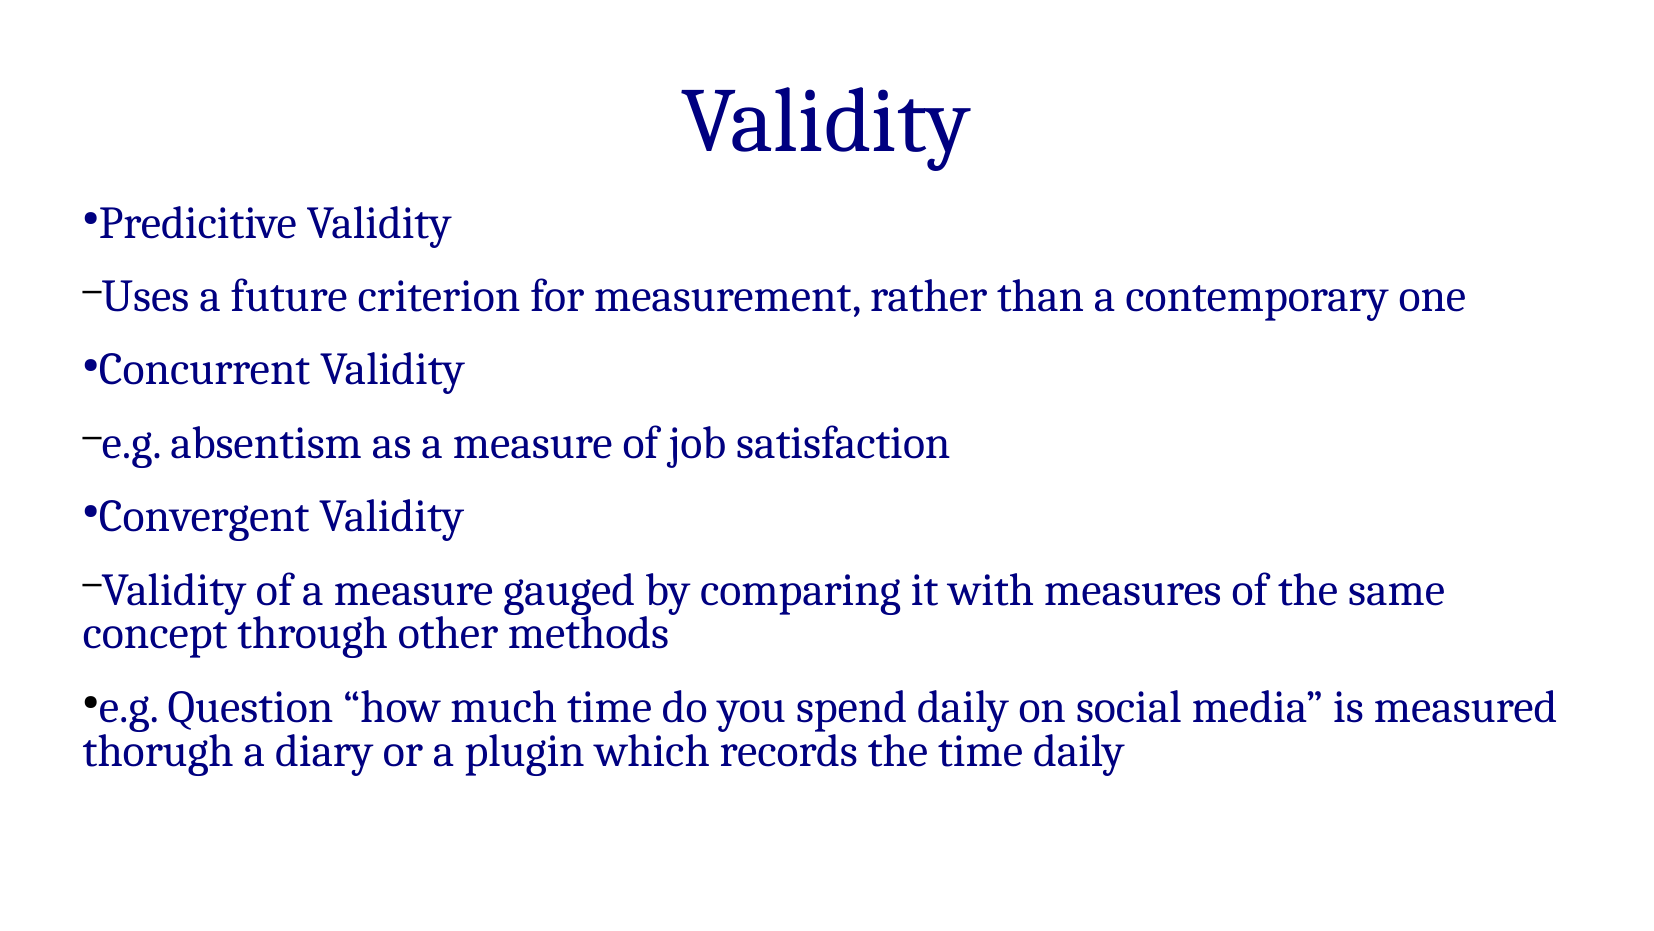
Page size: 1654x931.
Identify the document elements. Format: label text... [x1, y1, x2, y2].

title Validity [82, 7, 1571, 202]
list Predicitive Validity Uses a future criterion for measurement, rather than a contemporary one Concurrent Validity e.g. absentism as a measure of job satisfaction Convergent Validity Validity of a measure gauged by comparing it with measures of the same concept through other methods e.g. Question “how much time do you spend daily on social media” is measured thorugh a diary or a plugin which records the time daily [82, 202, 1571, 848]
